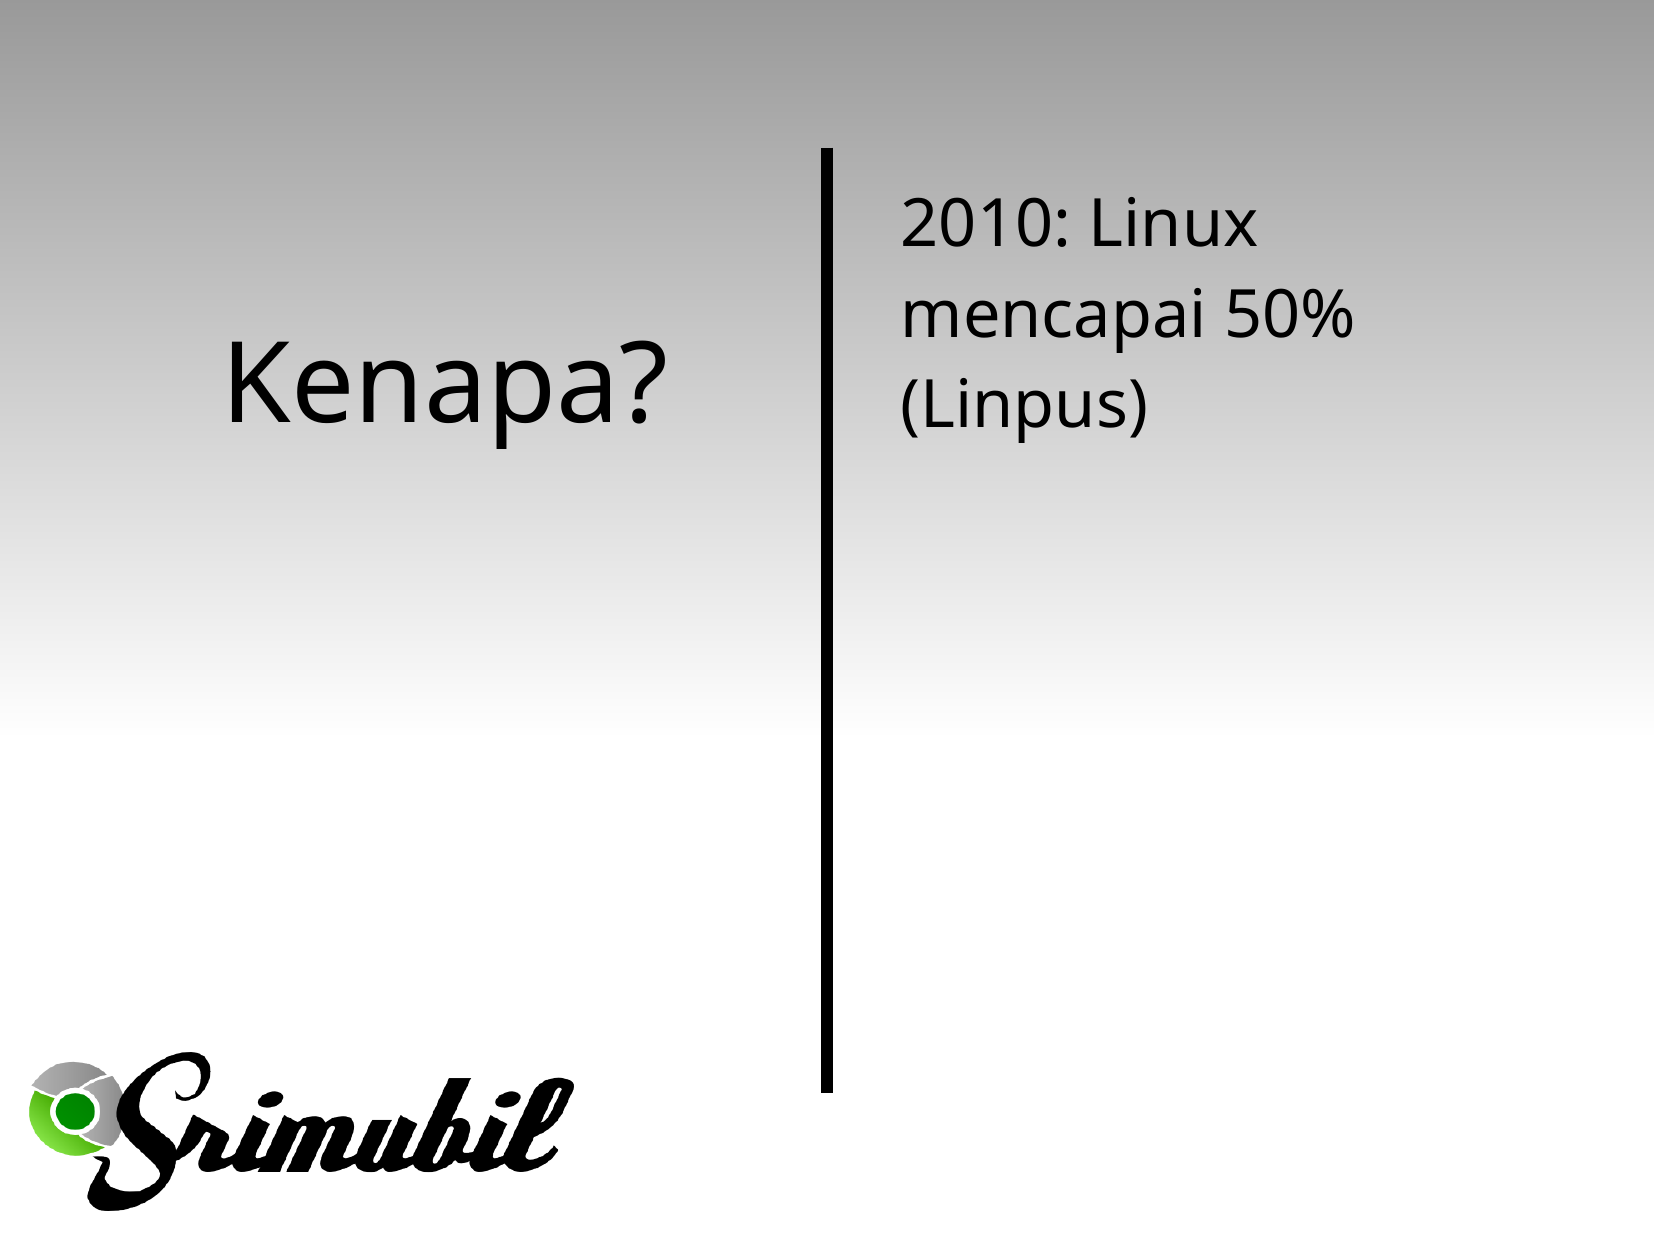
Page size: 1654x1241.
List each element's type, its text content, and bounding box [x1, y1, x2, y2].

text_box 2010: Linux mencapai 50% (Linpus) [885, 167, 1536, 621]
picture [29, 1052, 574, 1211]
text_box Kenapa? [206, 295, 625, 451]
